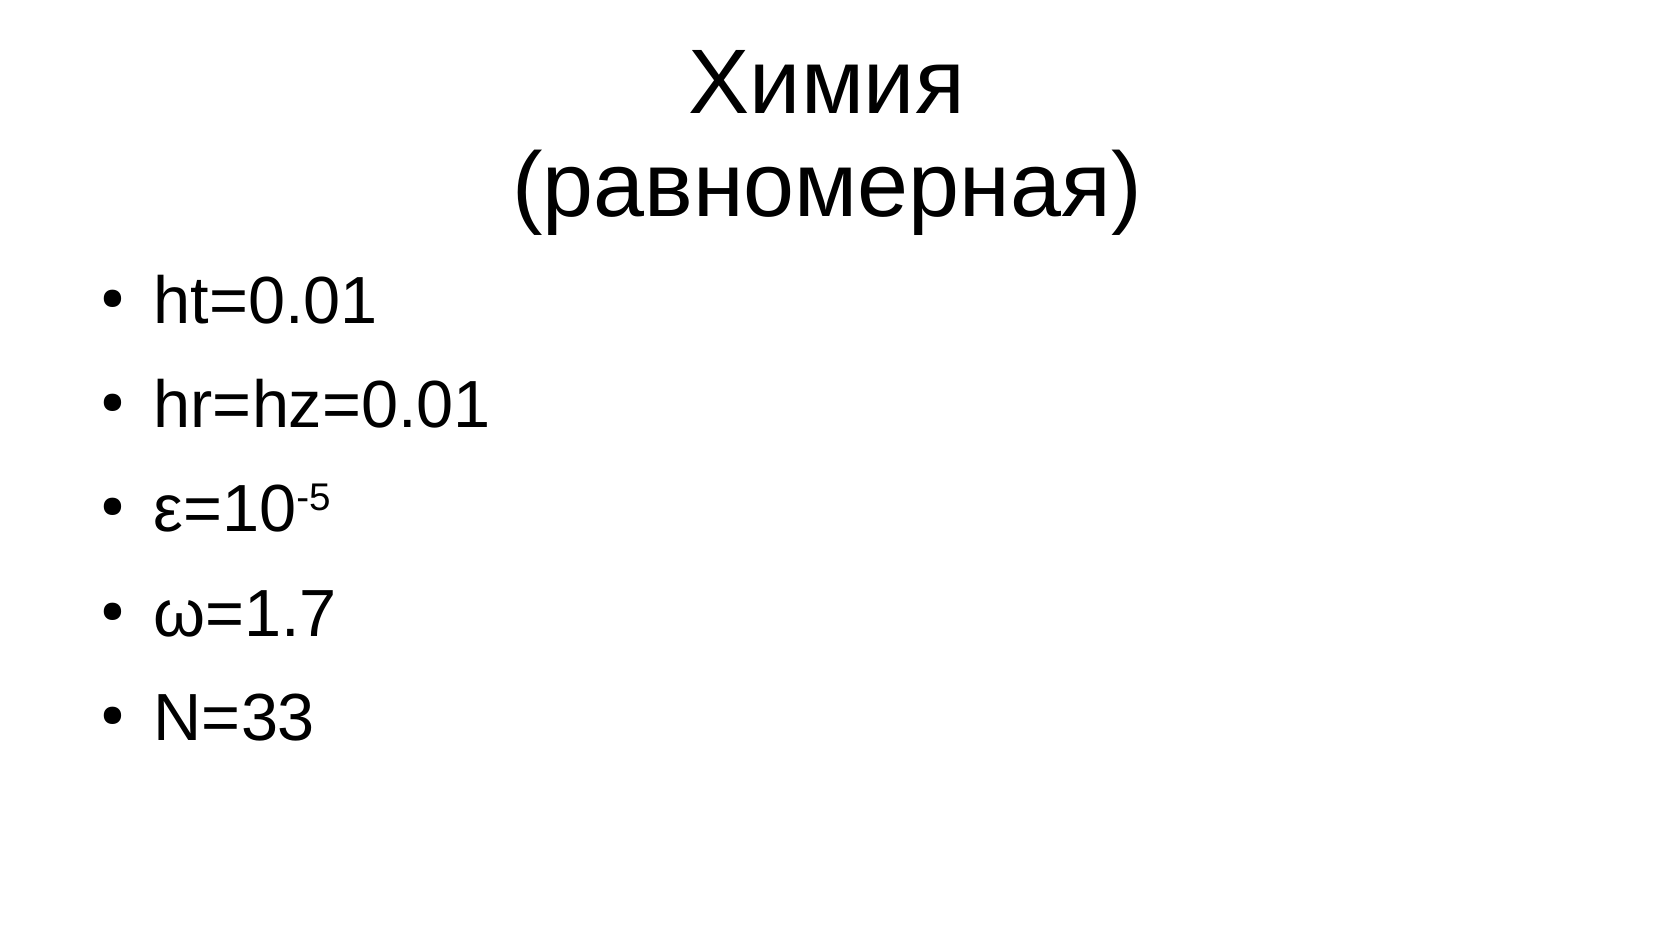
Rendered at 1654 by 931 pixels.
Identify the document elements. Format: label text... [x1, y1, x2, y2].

title Химия (равномерная) [82, 41, 1572, 226]
list ht=0.01 hr=hz=0.01 ε=10-5 ω=1.7 N=33 [82, 262, 1572, 803]
